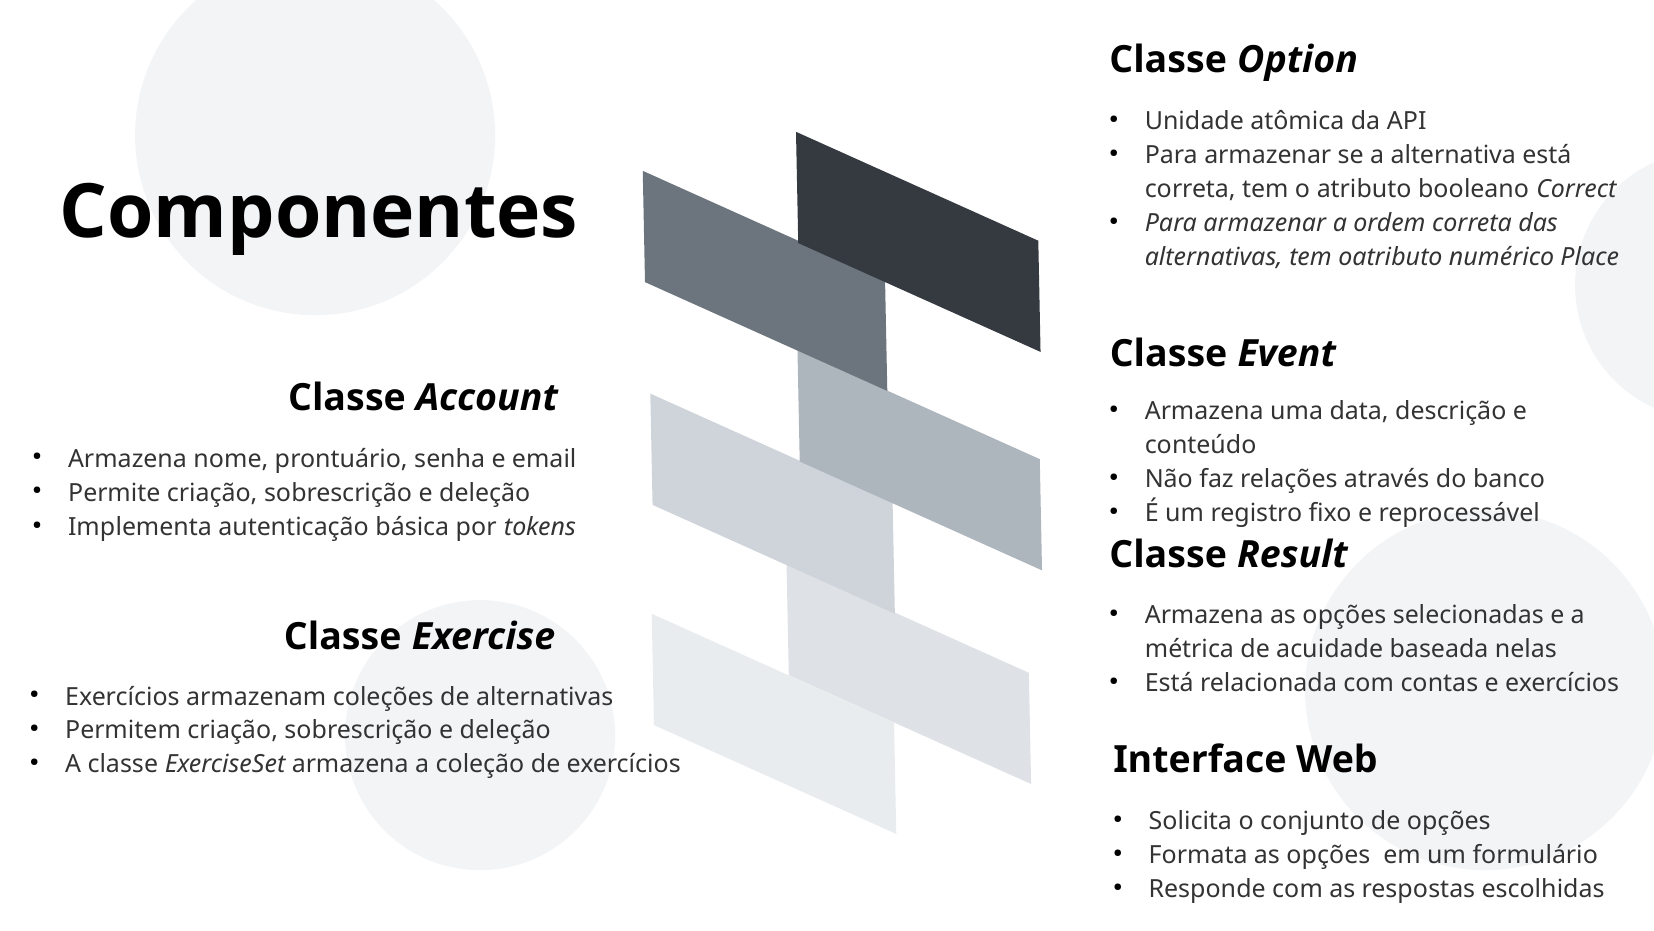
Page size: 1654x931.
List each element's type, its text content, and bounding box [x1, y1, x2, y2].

text_box Classe Account [243, 362, 574, 429]
text_box Classe Result [1094, 519, 1425, 586]
text_box Armazena nome, prontuário, senha e email Permite criação, sobrescrição e deleção Implementa autenticação básica por tokens [18, 432, 638, 608]
text_box Interface Web [1098, 725, 1429, 792]
text_box Classe Event [1095, 319, 1426, 386]
text_box Classe Option [1094, 25, 1425, 92]
text_box Armazena uma data, descrição e conteúdo Não faz relações através do banco É um registro fixo e reprocessável [1094, 385, 1650, 508]
text_box Exercícios armazenam coleções de alternativas Permitem criação, sobrescrição e deleção A classe ExerciseSet armazena a coleção de exercícios [15, 636, 713, 788]
text_box Solicita o conjunto de opções Formata as opções em um formulário Responde com as respostas escolhidas [1098, 795, 1654, 919]
text_box Armazena as opções selecionadas e a métrica de acuidade baseada nelas Está relacionada com contas e exercícios [1094, 589, 1650, 713]
text_box Classe Exercise [0, 602, 571, 720]
text_box Unidade atômica da API Para armazenar se a alternativa está correta, tem o atributo booleano Correct Para armazenar a ordem correta das alternativas, tem oatributo numérico Place [1094, 95, 1650, 281]
text_box Componentes [45, 150, 601, 268]
